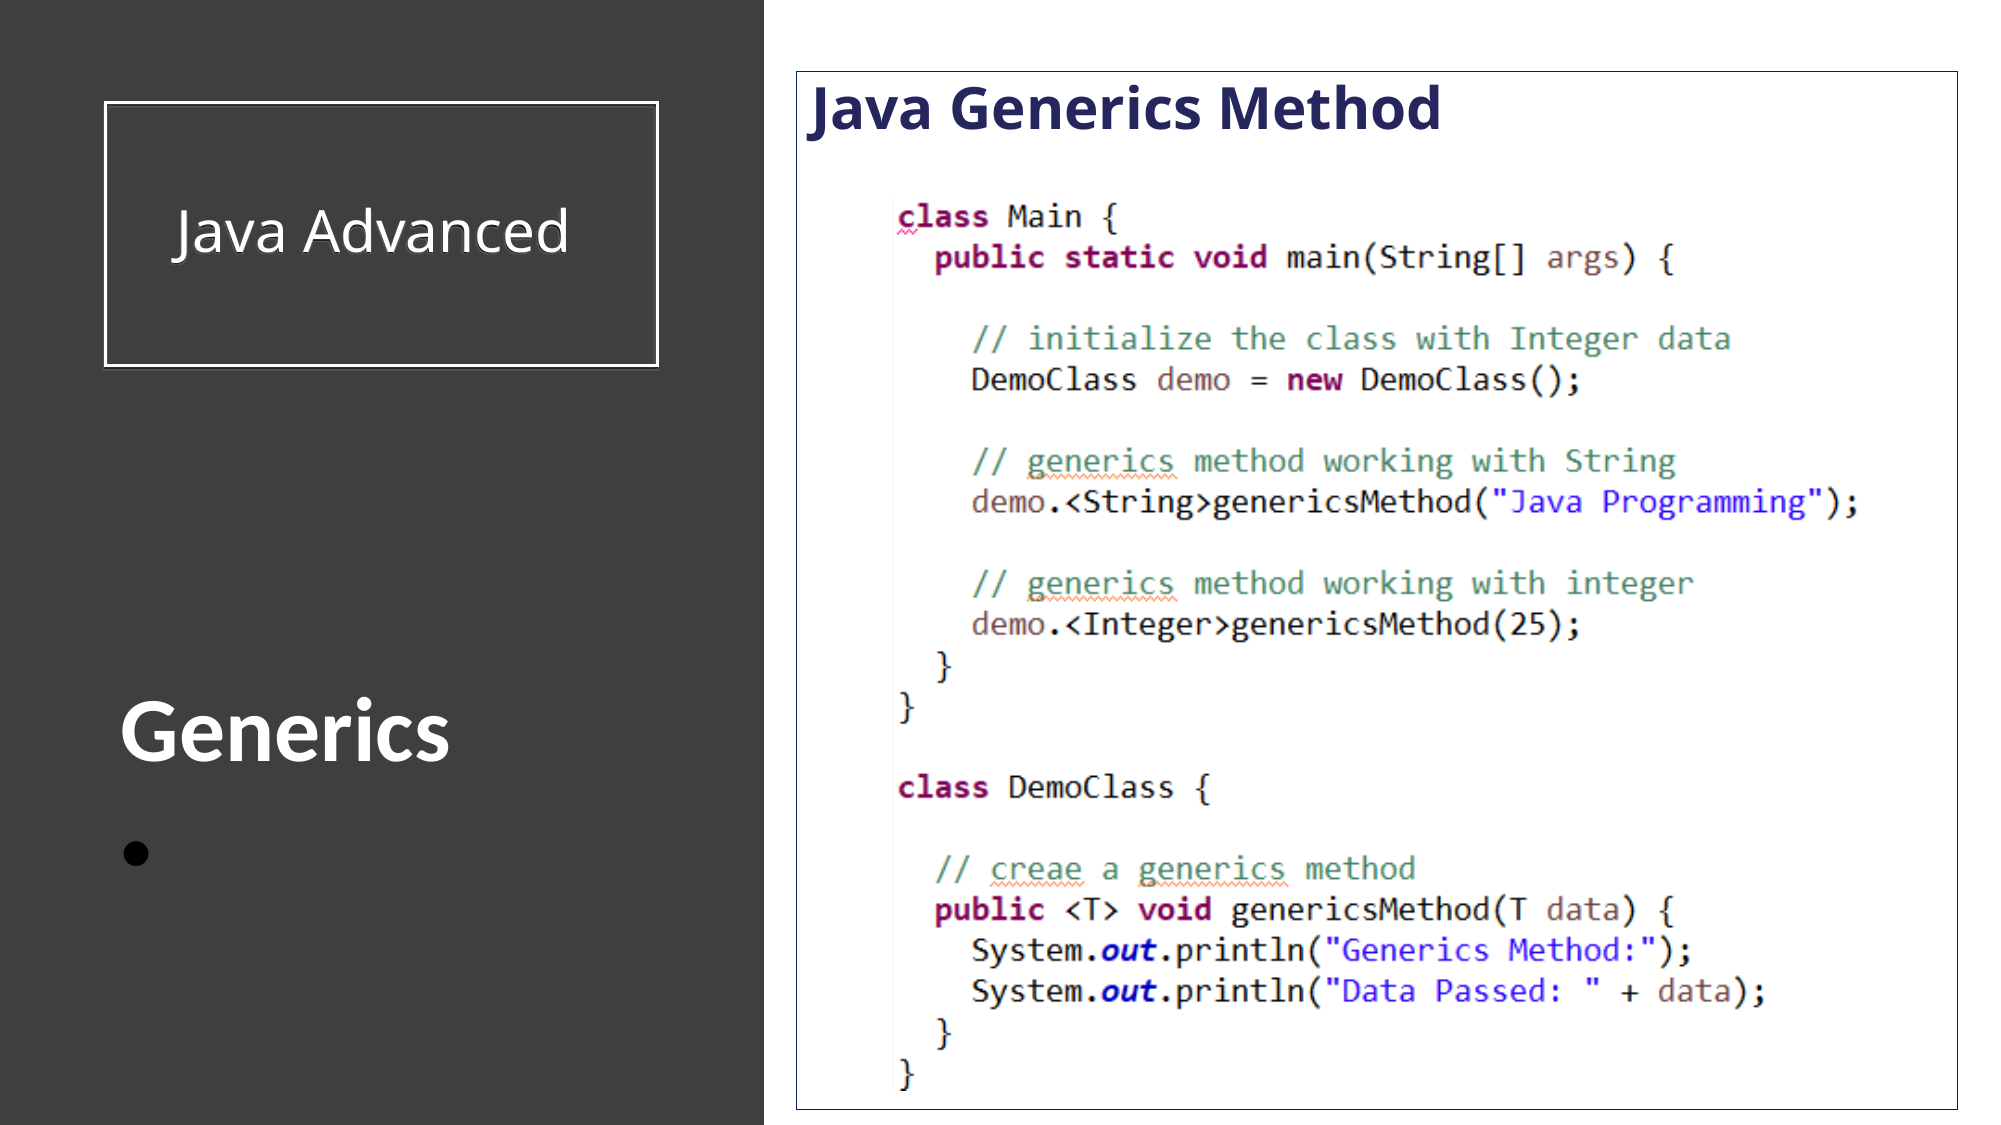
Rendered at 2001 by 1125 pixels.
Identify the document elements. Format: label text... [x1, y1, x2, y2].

title Java Advanced [105, 102, 658, 366]
list Generics [105, 423, 658, 984]
picture [892, 196, 1873, 1091]
text_box [0, 0, 764, 1125]
list Java Generics Method [796, 71, 1958, 1110]
